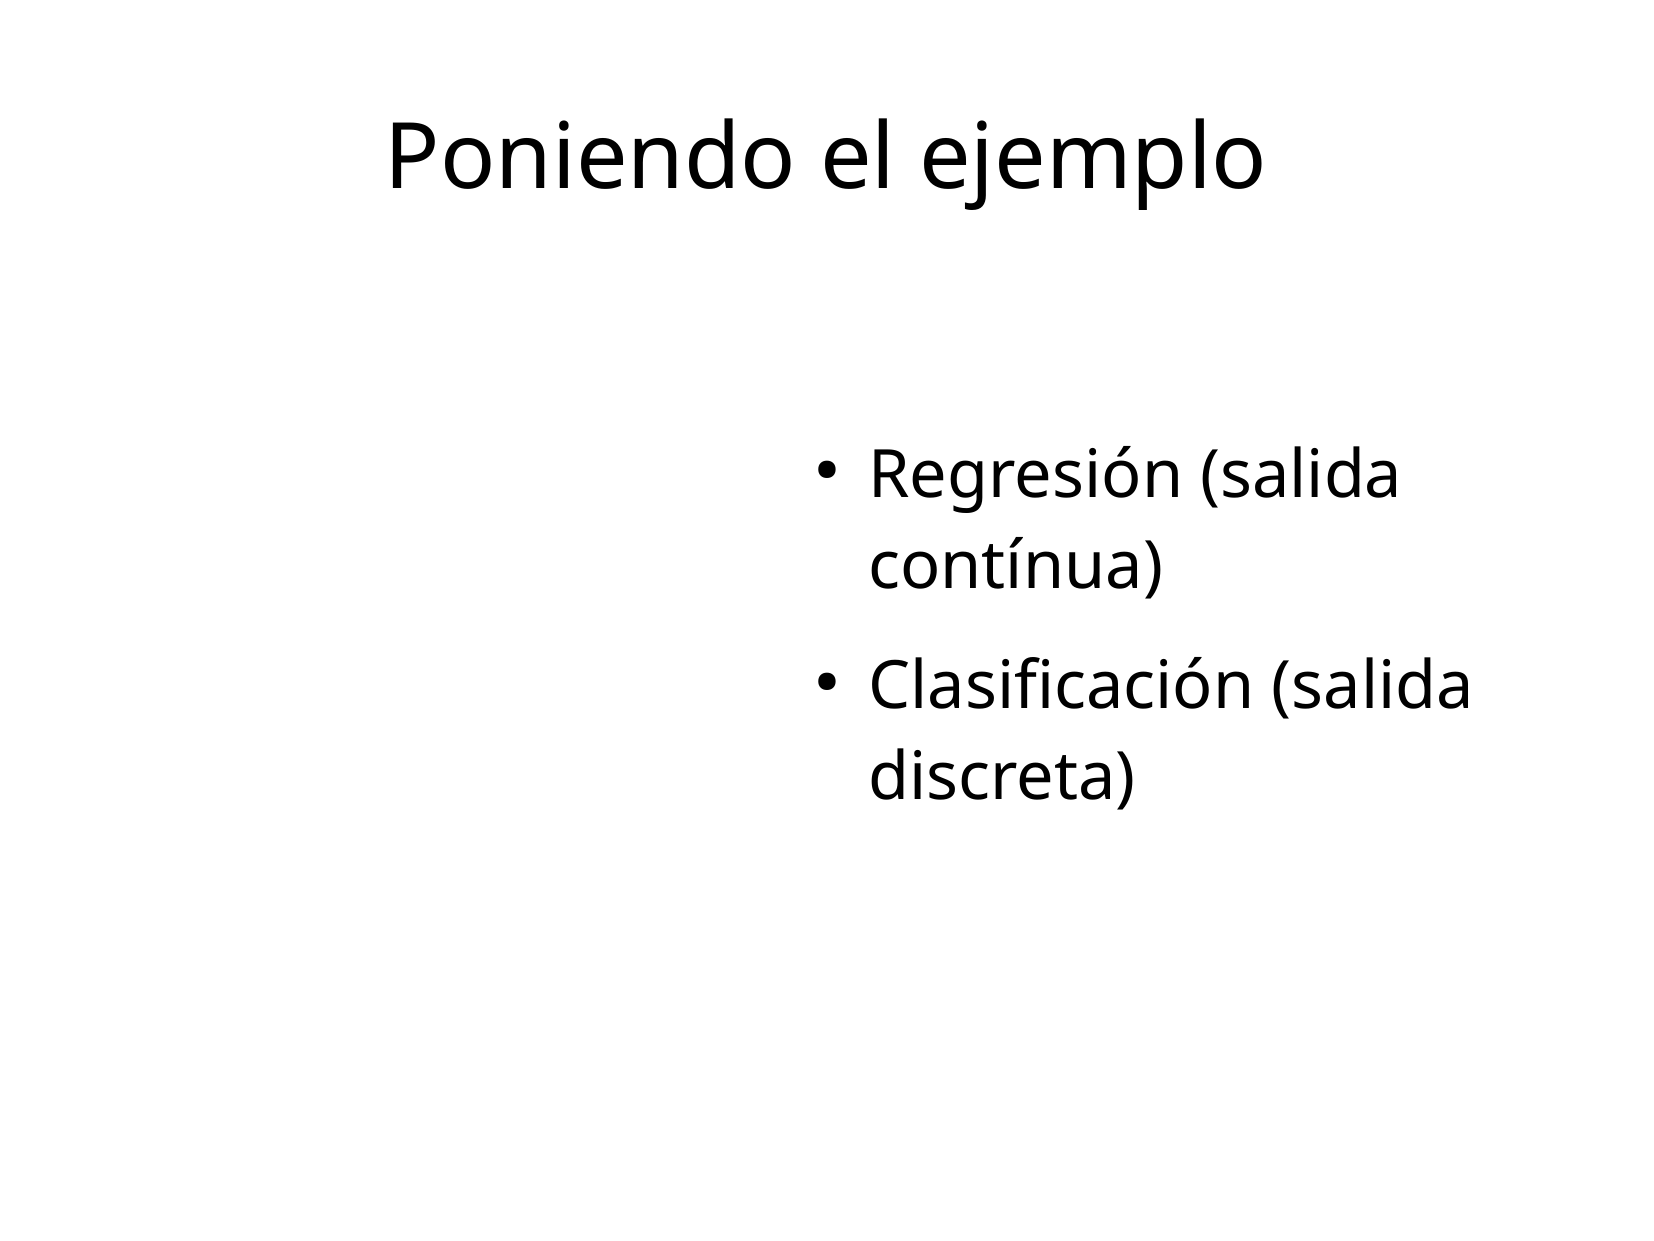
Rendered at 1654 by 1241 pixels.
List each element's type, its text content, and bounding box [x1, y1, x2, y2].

title Poniendo el ejemplo [82, 49, 1571, 257]
list Regresión (salida contínua) Clasificación (salida discreta) [797, 426, 1524, 1146]
